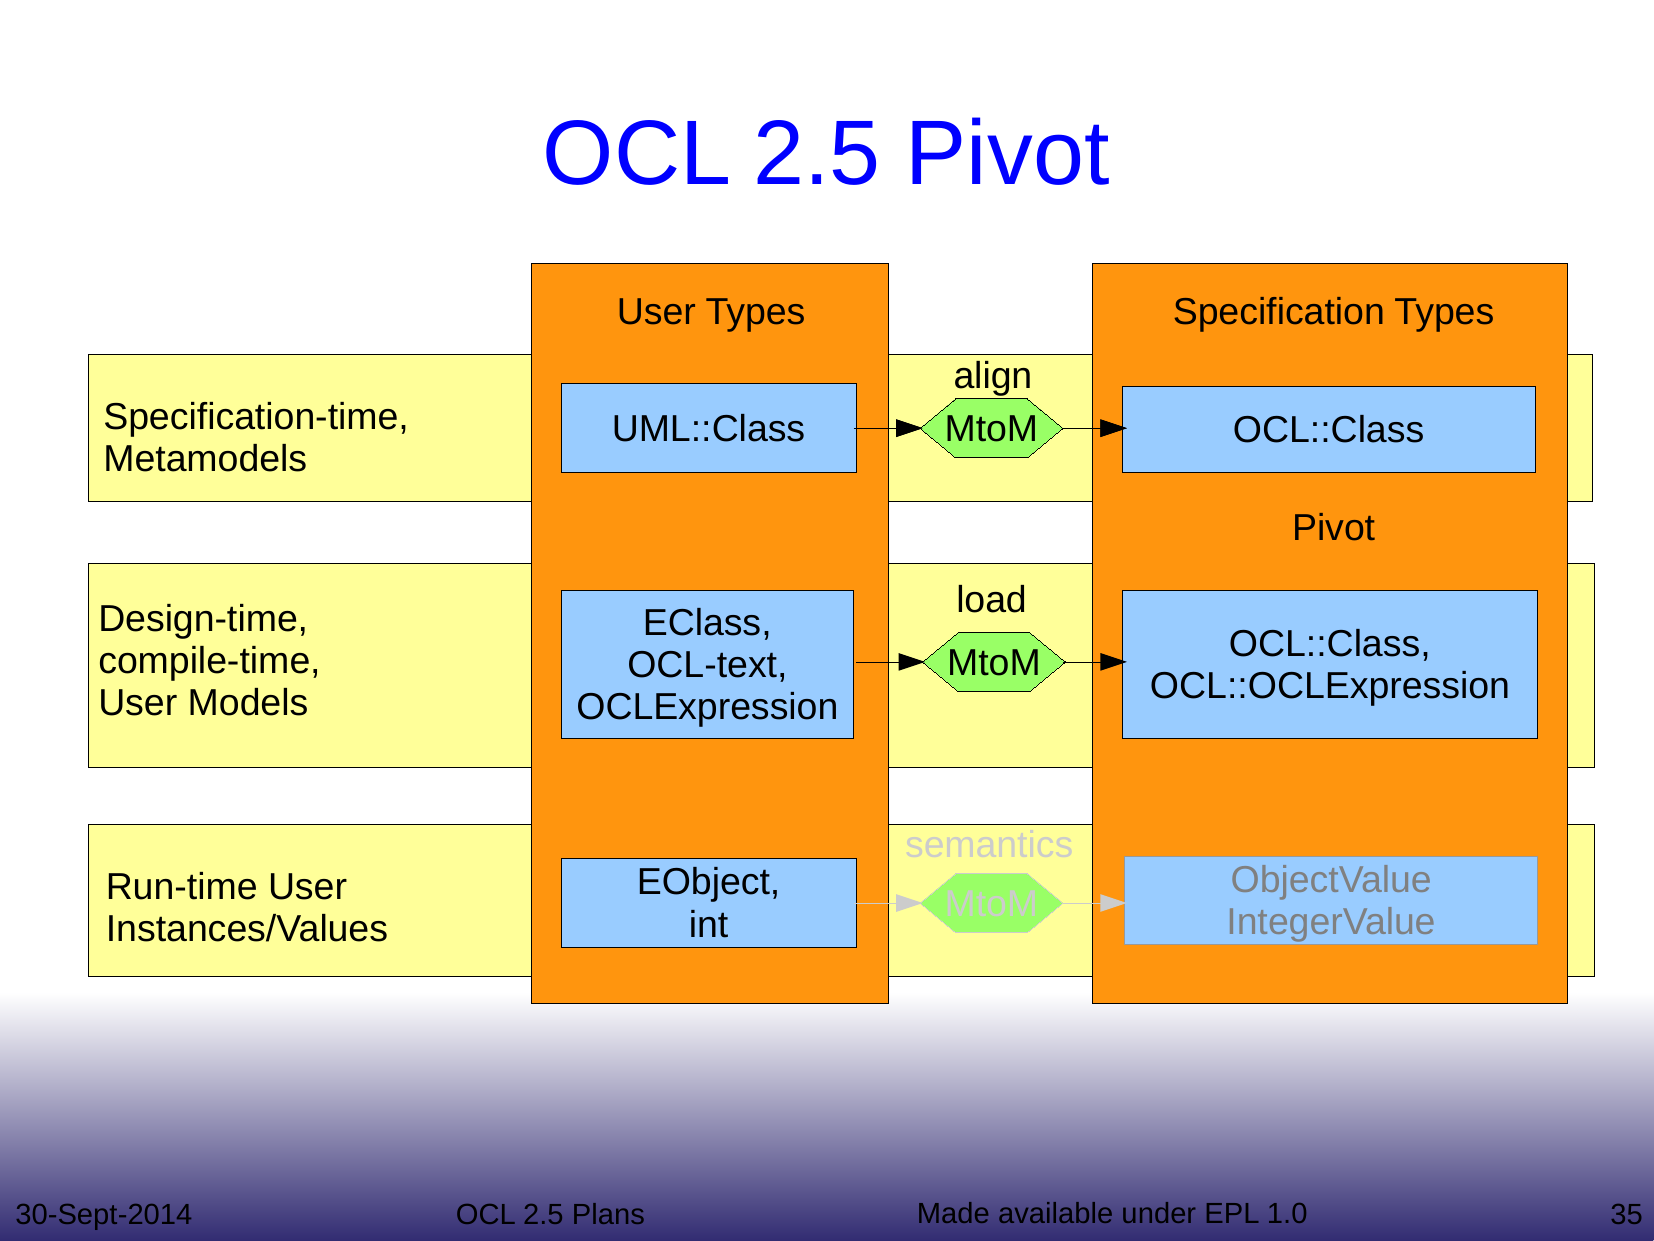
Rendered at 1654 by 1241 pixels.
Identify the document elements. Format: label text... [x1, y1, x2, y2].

text_box OCL::Class, OCL::OCLExpression [1122, 590, 1538, 739]
text_box align [845, 347, 1141, 405]
text_box EClass, OCL-text, OCLExpression [561, 590, 854, 739]
text_box Run-time User Instances/Values [91, 858, 416, 958]
text_box [857, 405, 946, 428]
text_box EObject, int [561, 858, 857, 948]
text_box Specification-time, Metamodels [88, 388, 441, 488]
text_box load [843, 570, 1140, 628]
text_box MtoM [923, 632, 1066, 692]
text_box UML::Class [561, 383, 857, 473]
text_box Specification Types [1129, 282, 1538, 340]
text_box OCL::Class [1122, 386, 1536, 473]
text_box Design-time, compile-time, User Models [83, 589, 409, 731]
text_box User Types [563, 282, 859, 340]
text_box MtoM [921, 874, 1063, 933]
text_box ObjectValue IntegerValue [1124, 856, 1538, 945]
title OCL 2.5 Pivot [82, 49, 1571, 257]
text_box MtoM [921, 405, 1063, 458]
text_box Pivot [1186, 499, 1482, 557]
text_box semantics [841, 816, 1137, 874]
text_box [88, 263, 1595, 1004]
text_box [1037, 405, 1122, 428]
